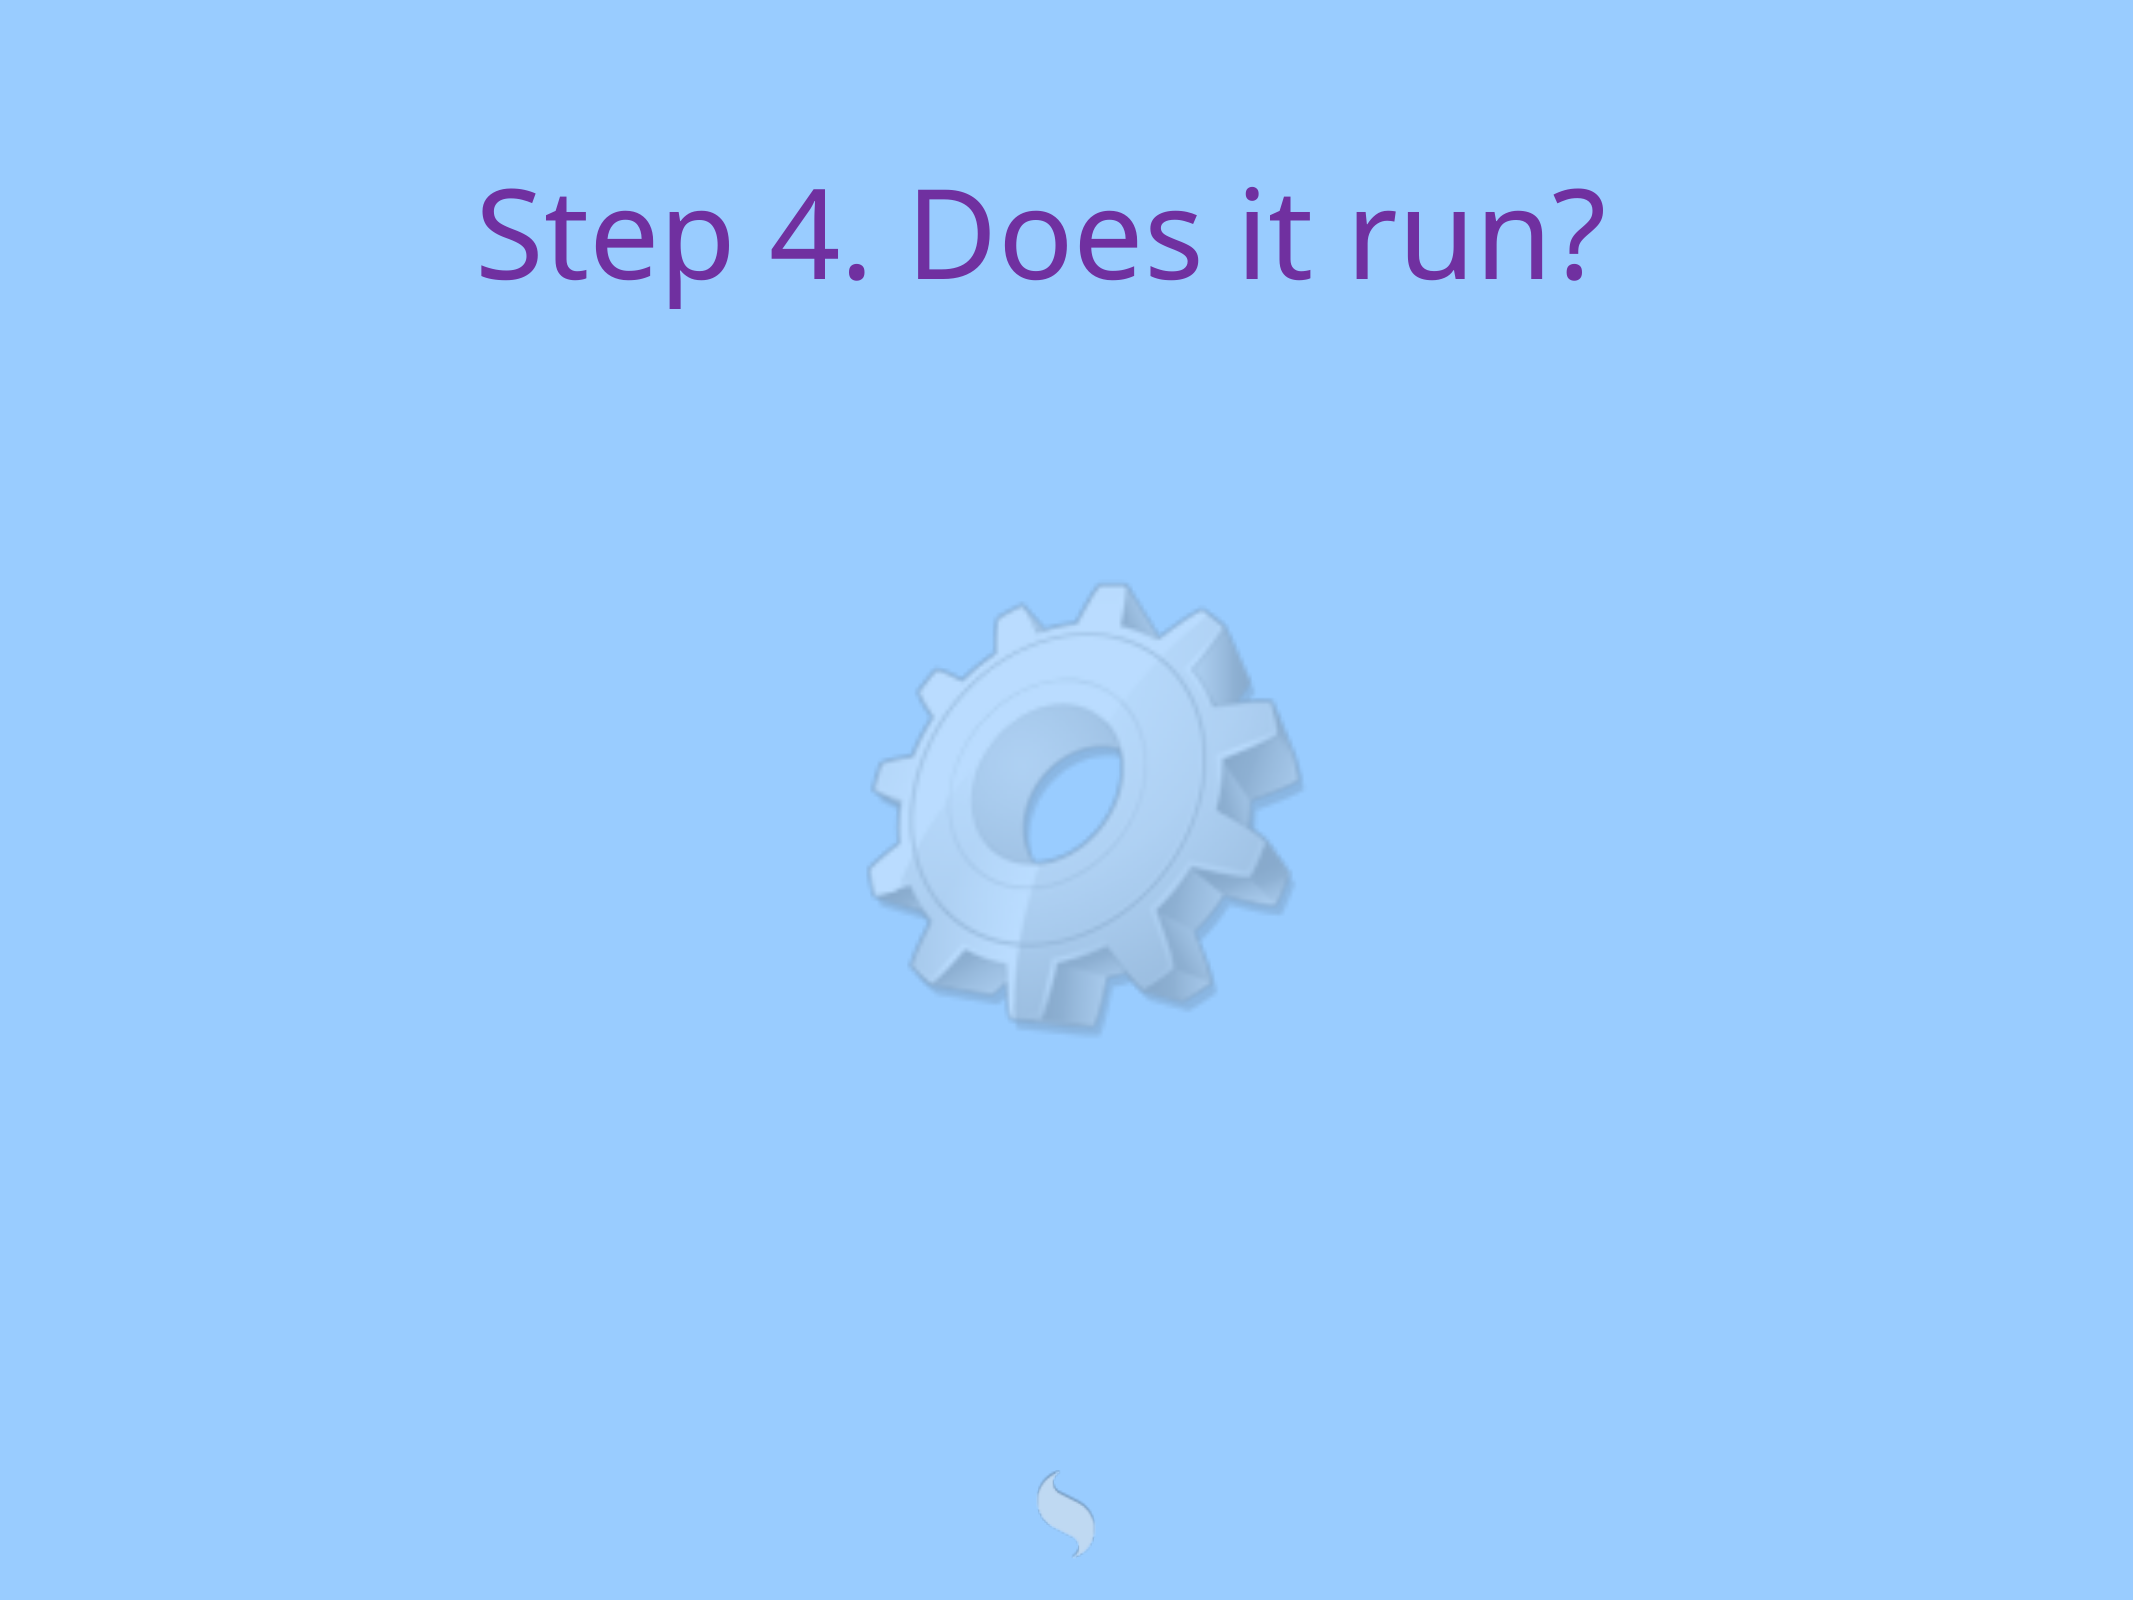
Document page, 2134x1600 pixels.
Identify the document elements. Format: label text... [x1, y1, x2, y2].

picture [854, 574, 1330, 1050]
picture [1035, 1470, 1098, 1561]
text_box Step 4. Does it run? [116, 112, 1967, 313]
